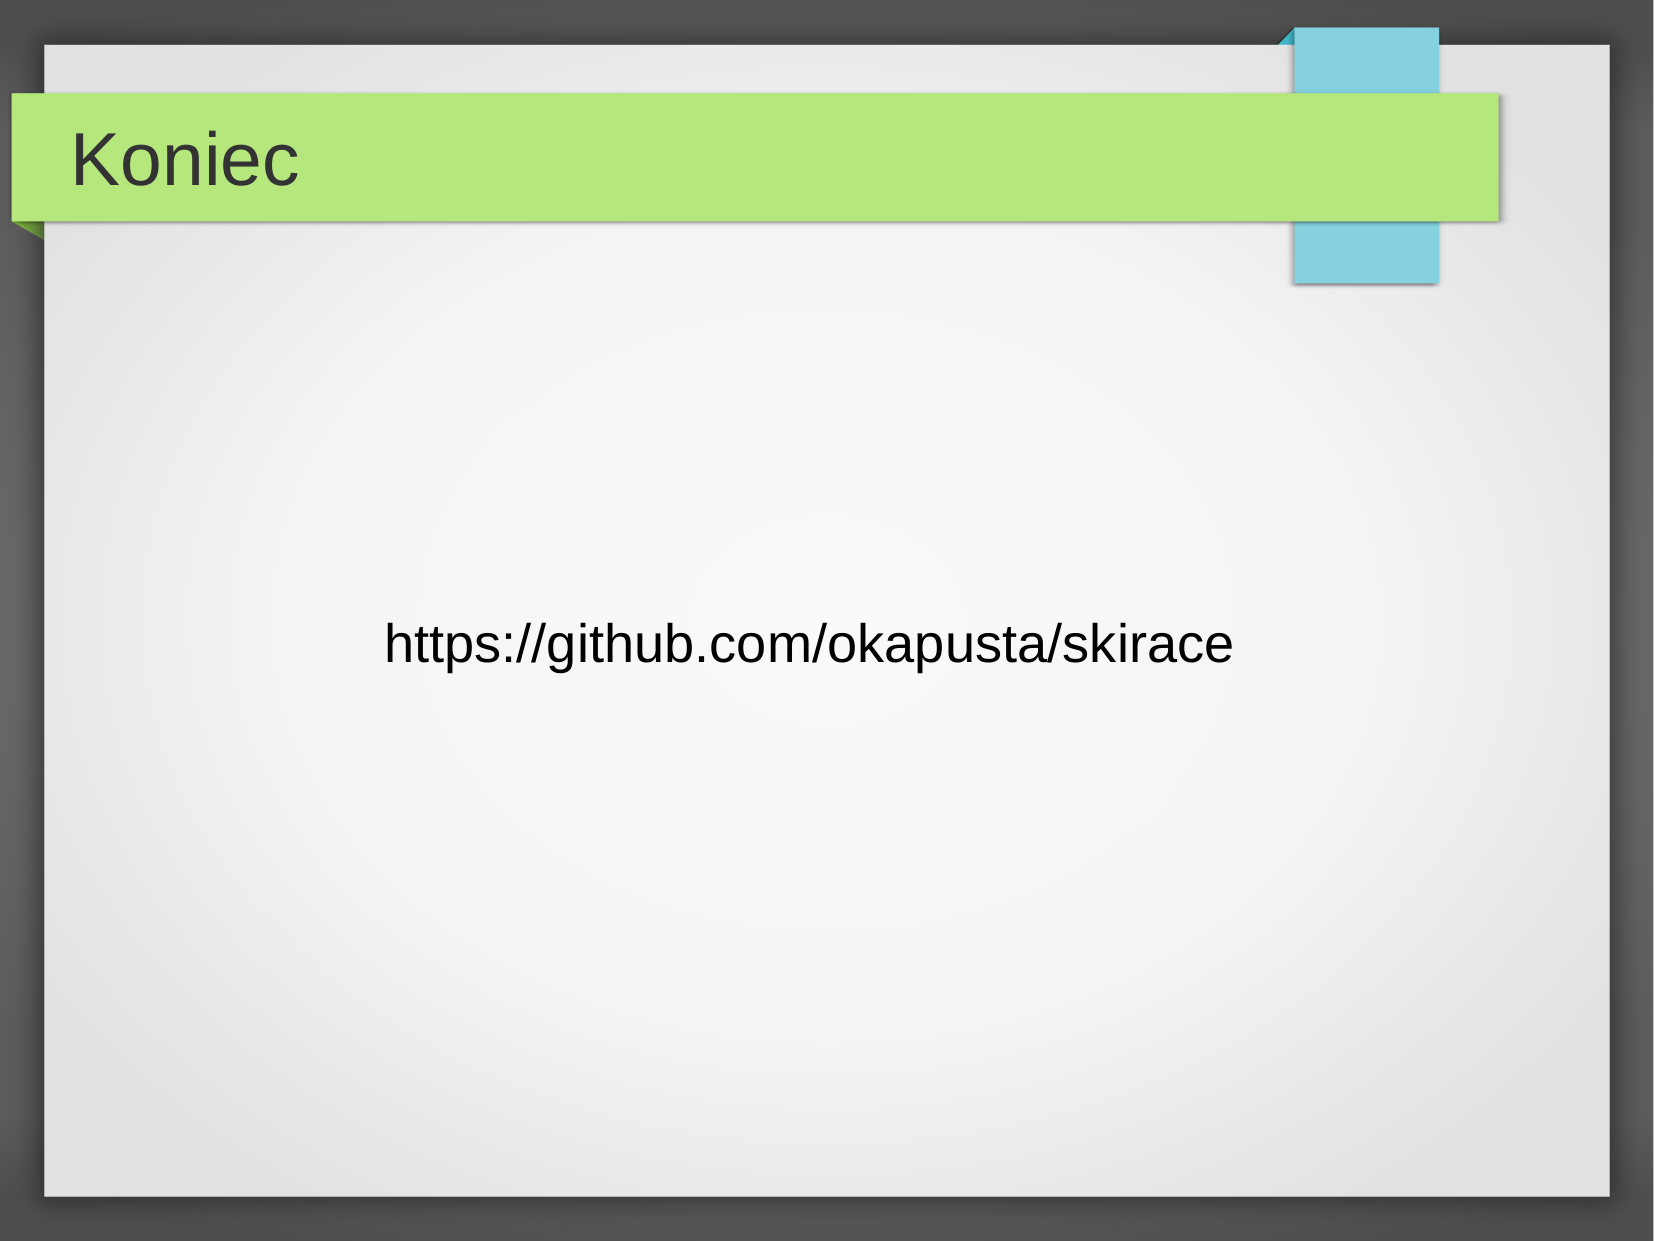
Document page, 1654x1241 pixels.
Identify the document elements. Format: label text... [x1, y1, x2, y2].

title Koniec [70, 106, 1229, 213]
picture [0, 0, 1654, 1241]
list https://github.com/okapusta/skirace [82, 343, 1538, 1063]
